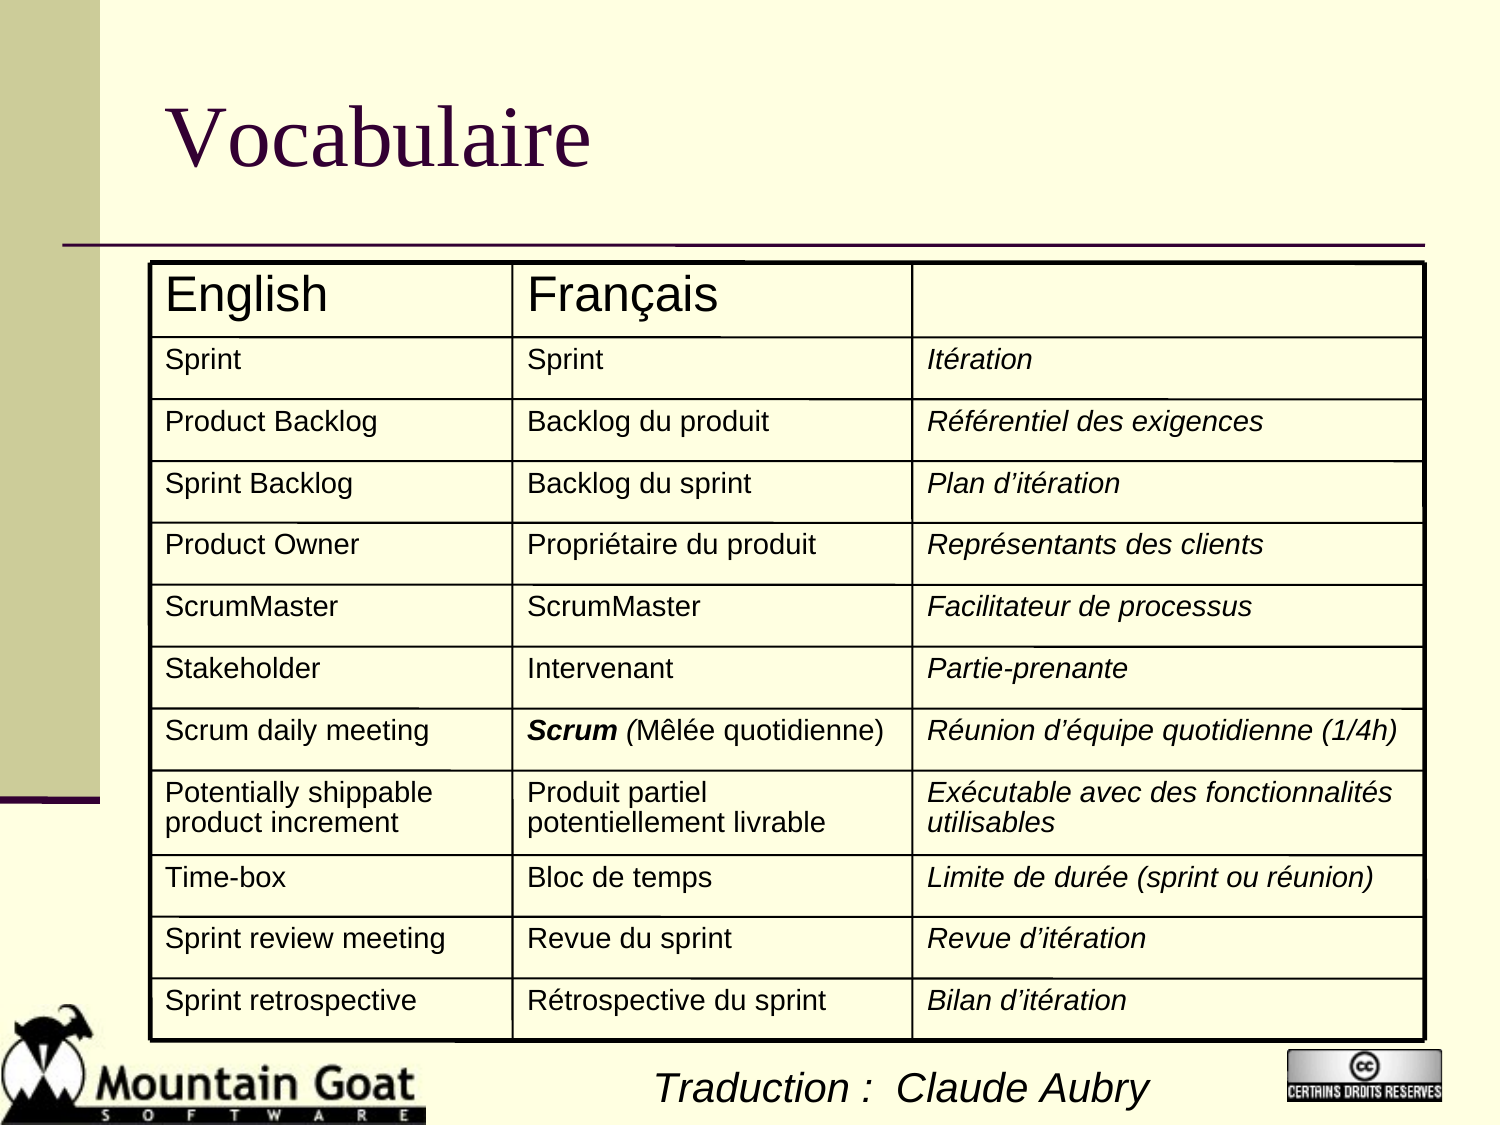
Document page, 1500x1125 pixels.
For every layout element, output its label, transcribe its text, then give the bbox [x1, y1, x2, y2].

picture [0, 1004, 426, 1125]
text_box Plan d’itération [914, 463, 1422, 521]
text_box Sprint retrospective [153, 980, 511, 1038]
text_box Réunion d’équipe quotidienne (1/4h) [914, 710, 1422, 769]
text_box Rétrospective du sprint [514, 980, 911, 1038]
text_box Facilitateur de processus [914, 586, 1422, 645]
text_box Revue d’itération [914, 918, 1422, 977]
text_box Bilan d’itération [914, 980, 1422, 1038]
text_box Itération [914, 339, 1422, 398]
text_box Backlog du produit [514, 401, 911, 460]
text_box Propriétaire du produit [514, 524, 911, 583]
text_box Scrum daily meeting [153, 710, 511, 769]
text_box Backlog du sprint [514, 463, 911, 521]
text_box Bloc de temps [514, 857, 911, 915]
picture [1287, 1049, 1443, 1102]
text_box Sprint Backlog [153, 463, 511, 521]
text_box Limite de durée (sprint ou réunion) [914, 857, 1422, 915]
text_box ScrumMaster [153, 586, 511, 645]
text_box Référentiel des exigences [914, 401, 1422, 460]
text_box Représentants des clients [914, 524, 1422, 583]
title Vocabulaire [150, 45, 1426, 234]
text_box Sprint [514, 339, 911, 398]
text_box Partie-prenante [914, 648, 1422, 707]
text_box Revue du sprint [514, 918, 911, 977]
text_box Sprint [153, 339, 511, 398]
text_box Produit partiel potentiellement livrable [514, 772, 911, 854]
text_box Time-box [153, 857, 511, 915]
text_box Product Owner [153, 524, 511, 583]
text_box Stakeholder [153, 648, 511, 707]
text_box English [153, 265, 511, 336]
text_box Intervenant [514, 648, 911, 707]
text_box Sprint review meeting [153, 918, 511, 977]
text_box ScrumMaster [514, 586, 911, 645]
text_box Traduction : Claude Aubry [637, 1059, 1165, 1119]
text_box Français [514, 265, 911, 336]
text_box Exécutable avec des fonctionnalités utilisables [914, 772, 1422, 854]
text_box Scrum (Mêlée quotidienne) [514, 710, 911, 769]
text_box Product Backlog [153, 401, 511, 460]
text_box Potentially shippable product increment [153, 772, 511, 854]
